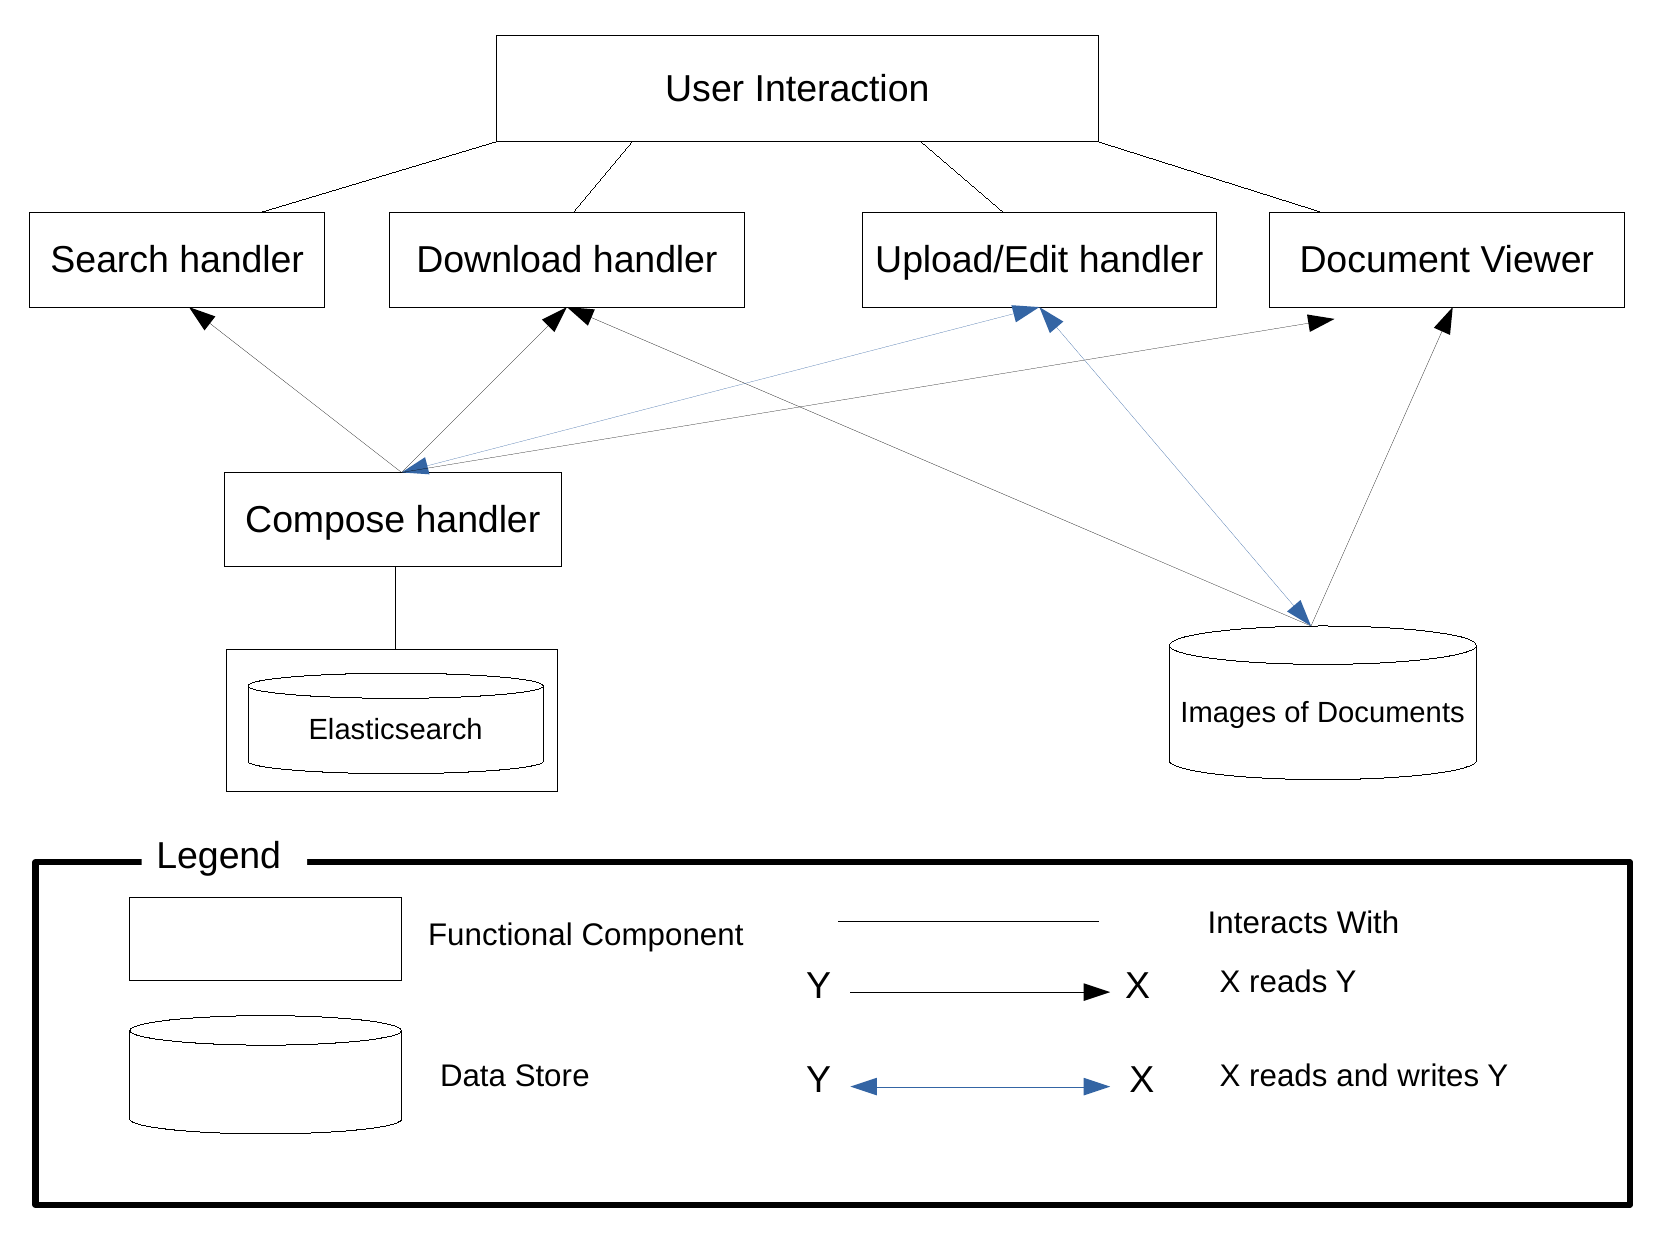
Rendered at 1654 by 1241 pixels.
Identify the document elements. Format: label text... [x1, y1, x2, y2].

text_box Elasticsearch [248, 687, 544, 774]
text_box User Interaction [496, 35, 1099, 142]
text_box Search handler [29, 212, 325, 308]
text_box Compose handler [224, 472, 562, 567]
text_box Legend [141, 826, 308, 884]
text_box Document Viewer [1269, 212, 1625, 308]
text_box [35, 862, 1630, 1205]
text_box Upload/Edit handler [862, 212, 1217, 308]
text_box Images of Documents [1169, 647, 1477, 780]
text_box Download handler [389, 212, 745, 308]
